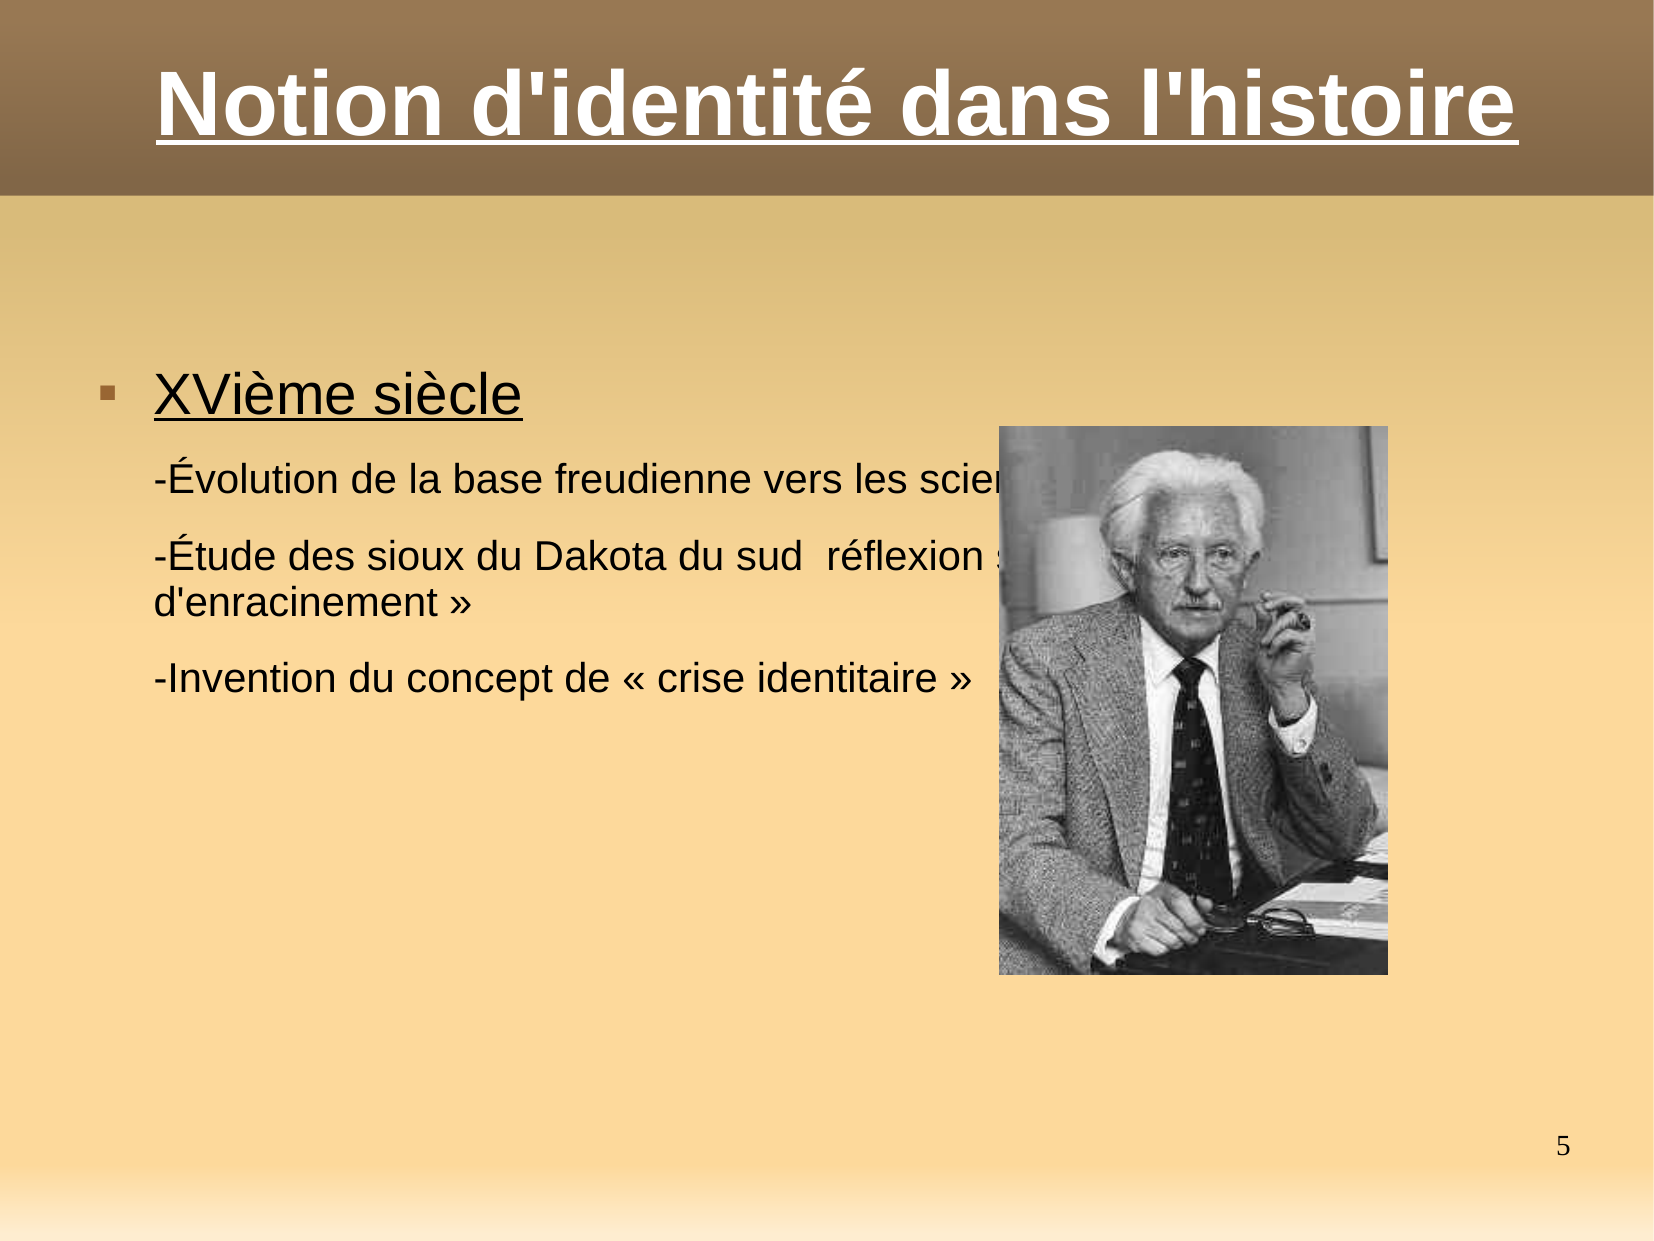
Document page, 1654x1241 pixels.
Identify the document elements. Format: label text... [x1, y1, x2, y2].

title Notion d'identité dans l'histoire [76, 7, 1565, 200]
list XVième siècle -Évolution de la base freudienne vers les sciences sociales -Étude des sioux du Dakota du sud réflexion sur le « problème d'enracinement » -Invention du concept de « crise identitaire » [82, 290, 809, 1094]
picture [0, 0, 1654, 1241]
